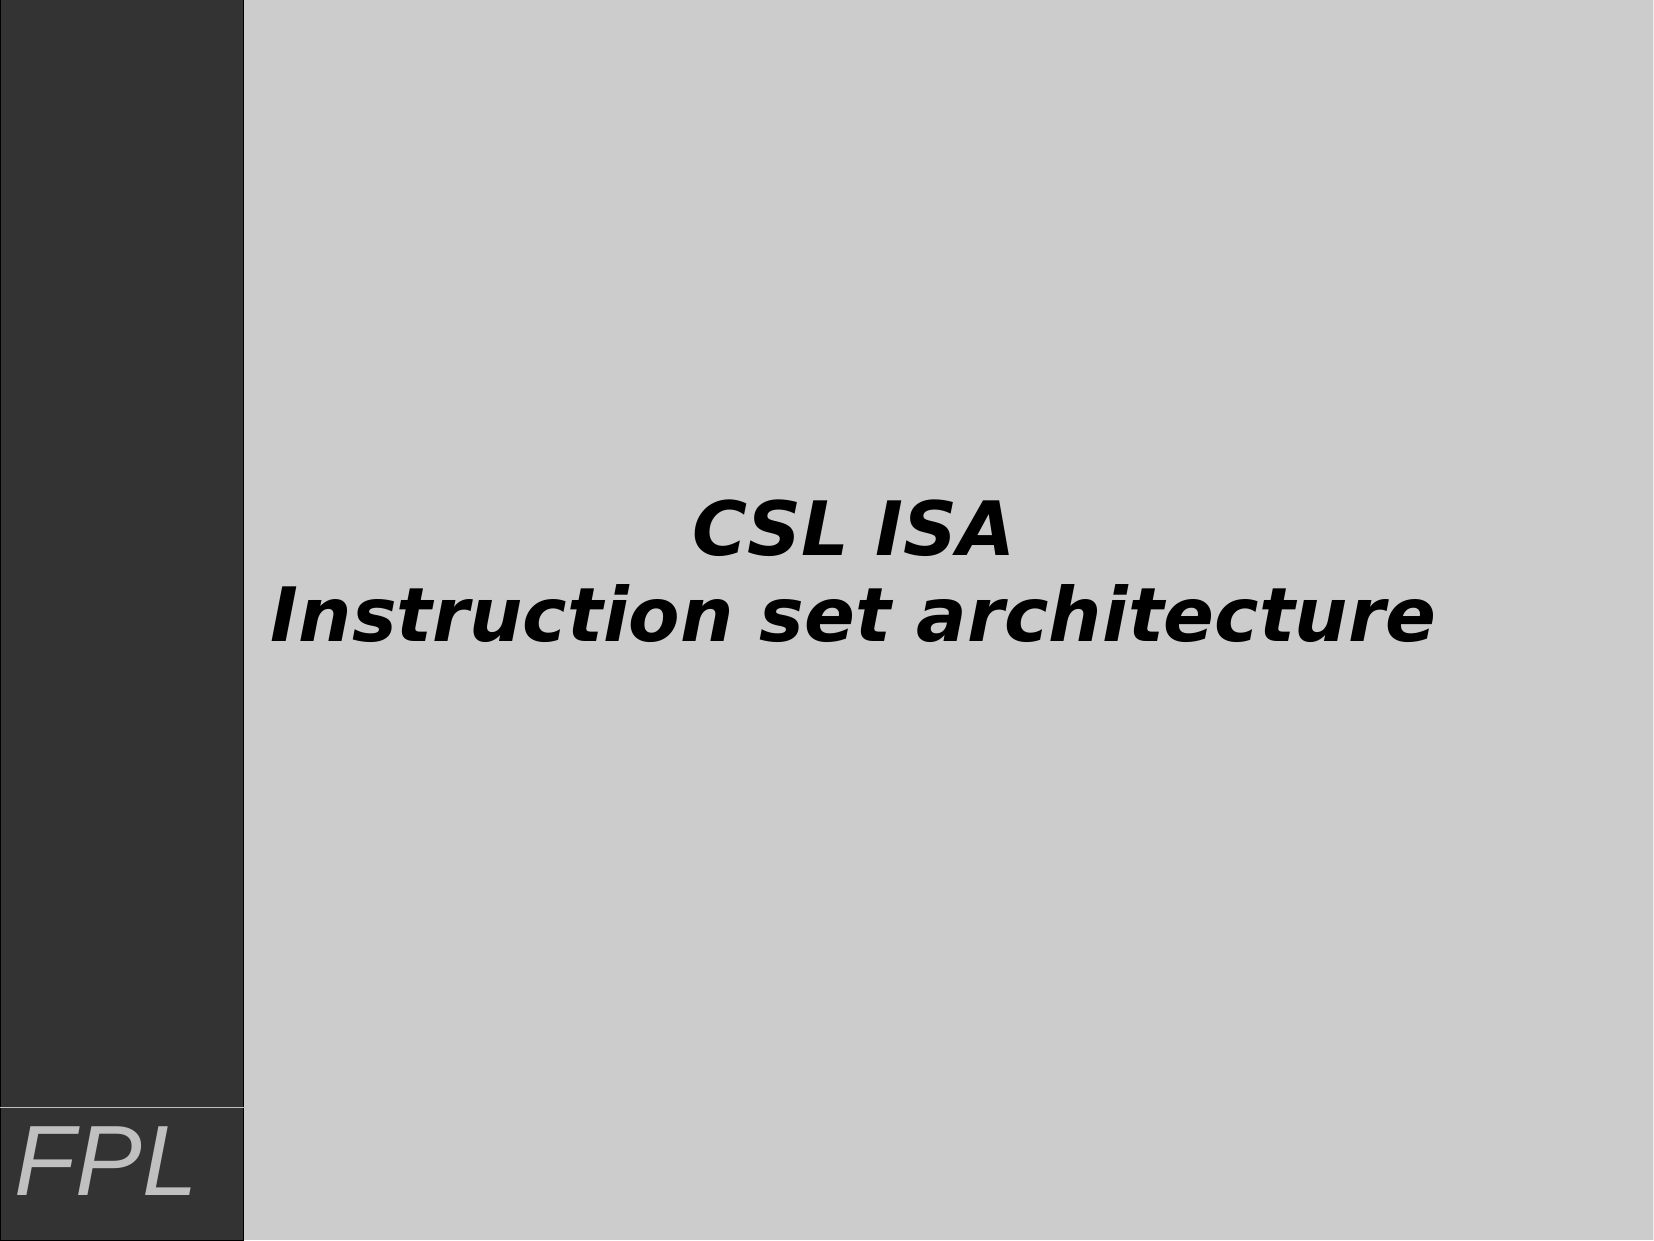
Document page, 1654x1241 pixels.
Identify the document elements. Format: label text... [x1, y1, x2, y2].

title CSL ISA Instruction set architecture [147, 400, 1560, 746]
